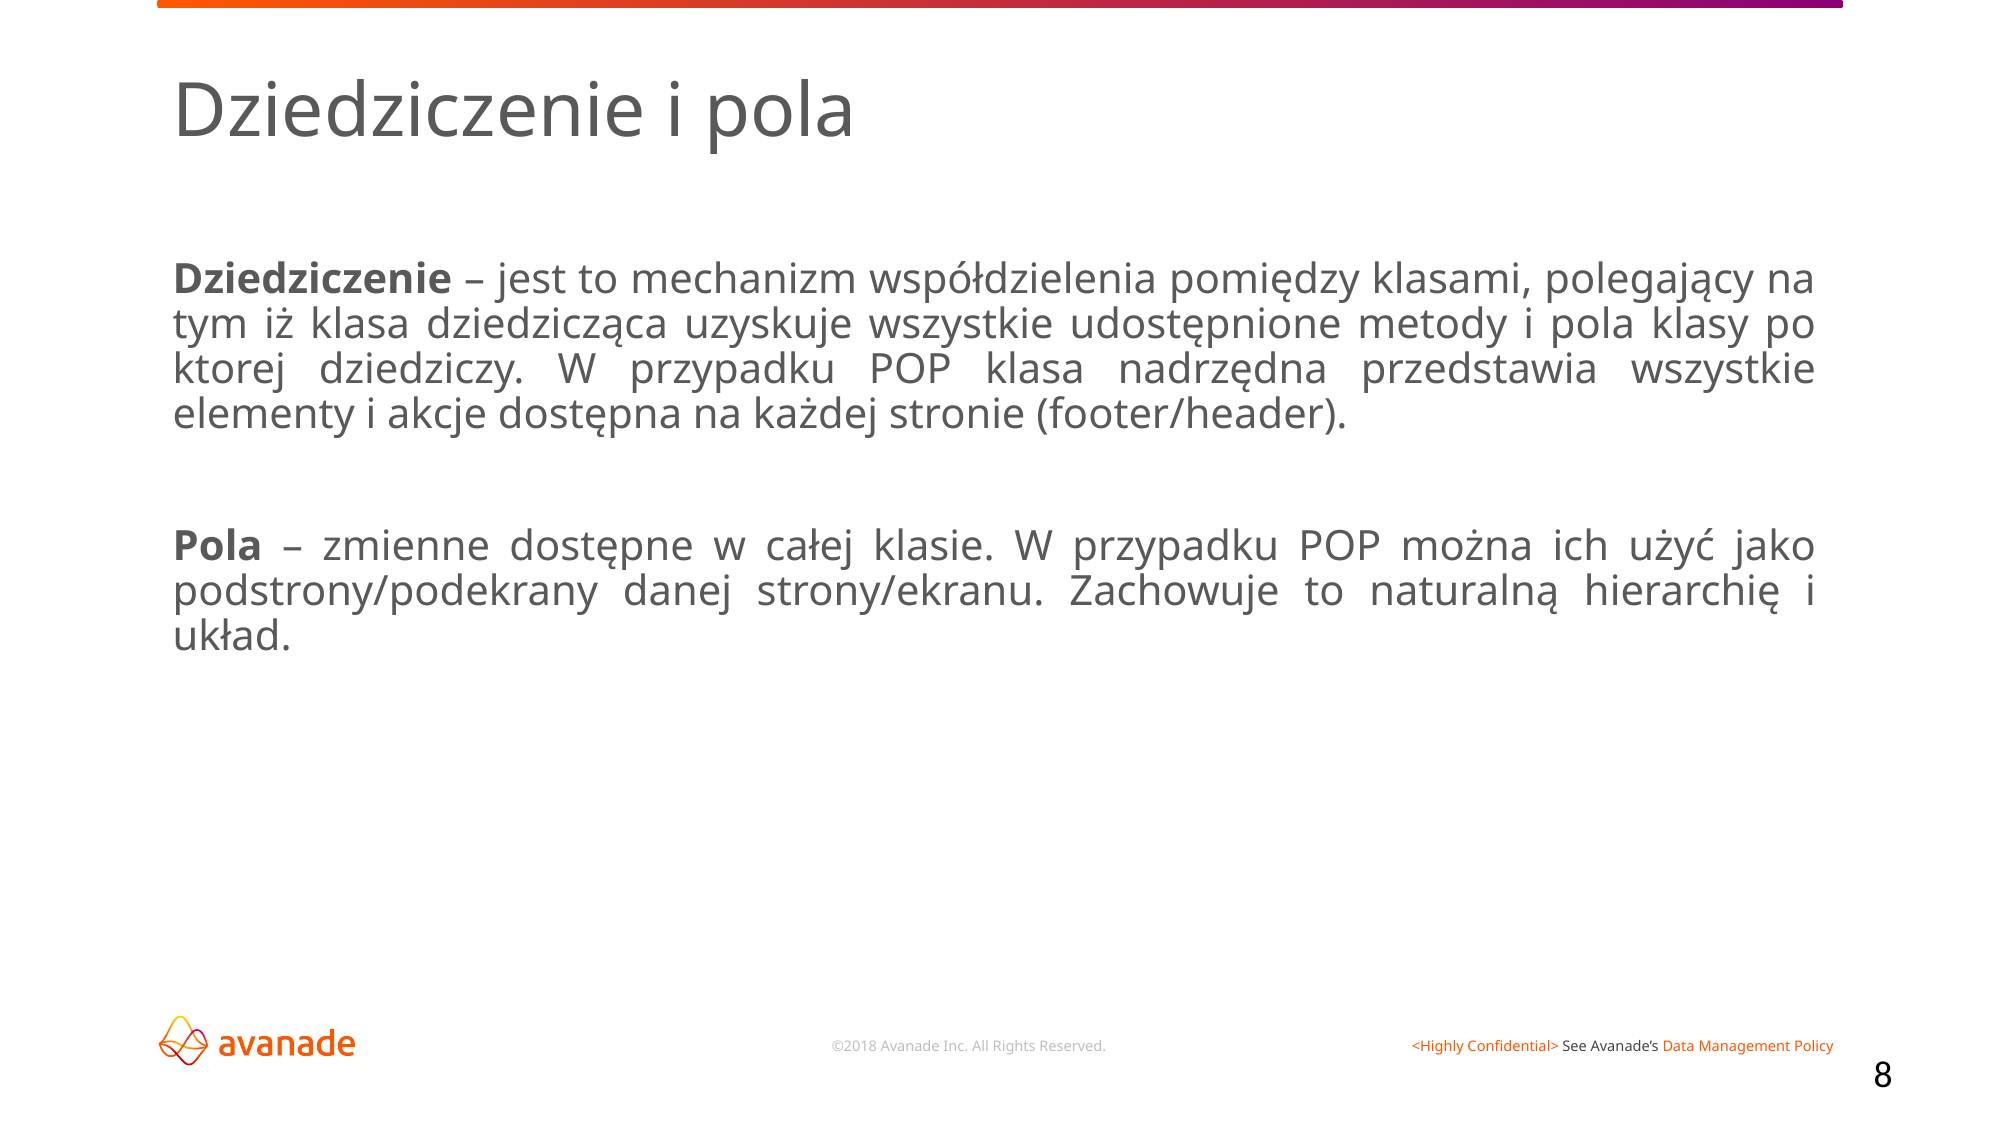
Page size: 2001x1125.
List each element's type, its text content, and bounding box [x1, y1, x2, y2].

list Dziedziczenie – jest to mechanizm współdzielenia pomiędzy klasami, polegający na tym iż klasa dziedzicząca uzyskuje wszystkie udostępnione metody i pola klasy po ktorej dziedziczy. W przypadku POP klasa nadrzędna przedstawia wszystkie elementy i akcje dostępna na każdej stronie (footer/header). Pola – zmienne dostępne w całej klasie. W przypadku POP można ich użyć jako podstrony/podekrany danej strony/ekranu. Zachowuje to naturalną hierarchię i układ. [157, 249, 1843, 964]
title Dziedziczenie i pola [157, 64, 1843, 228]
text_box [1842, 1042, 1924, 1103]
